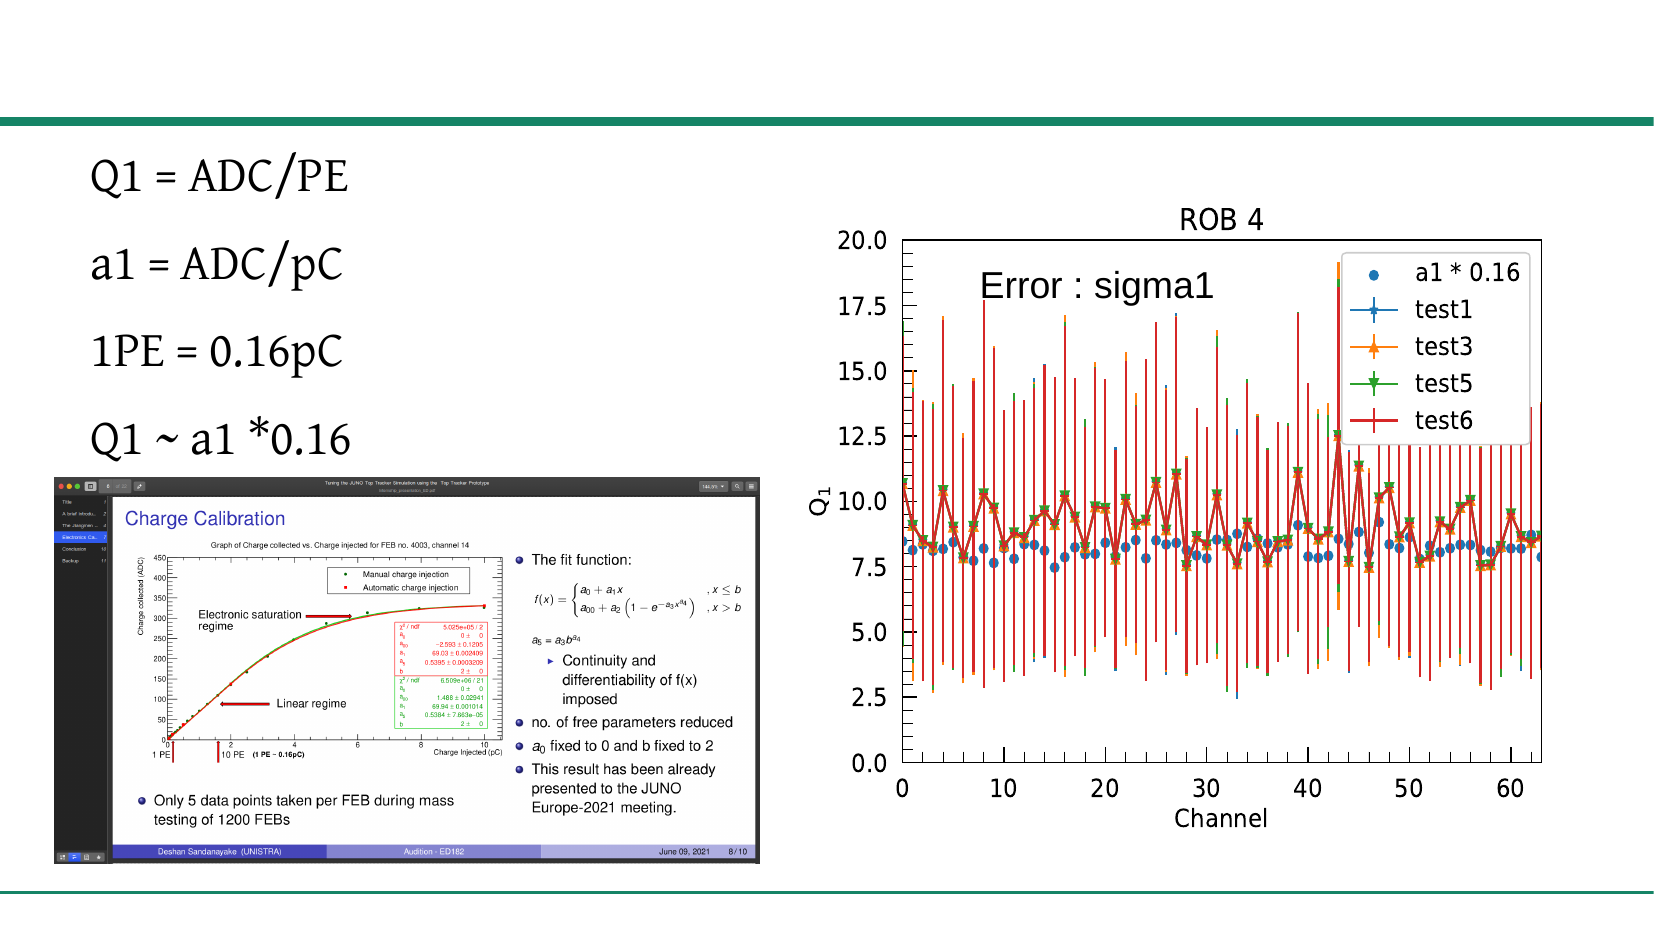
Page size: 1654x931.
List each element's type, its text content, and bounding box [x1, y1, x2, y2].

picture [54, 477, 760, 864]
list Q1 = ADC/PE a1 = ADC/pC 1PE = 0.16pC Q1 ~ a1 *0.16 [19, 147, 465, 487]
text_box Error : sigma1 [964, 257, 1230, 315]
picture [799, 158, 1624, 838]
